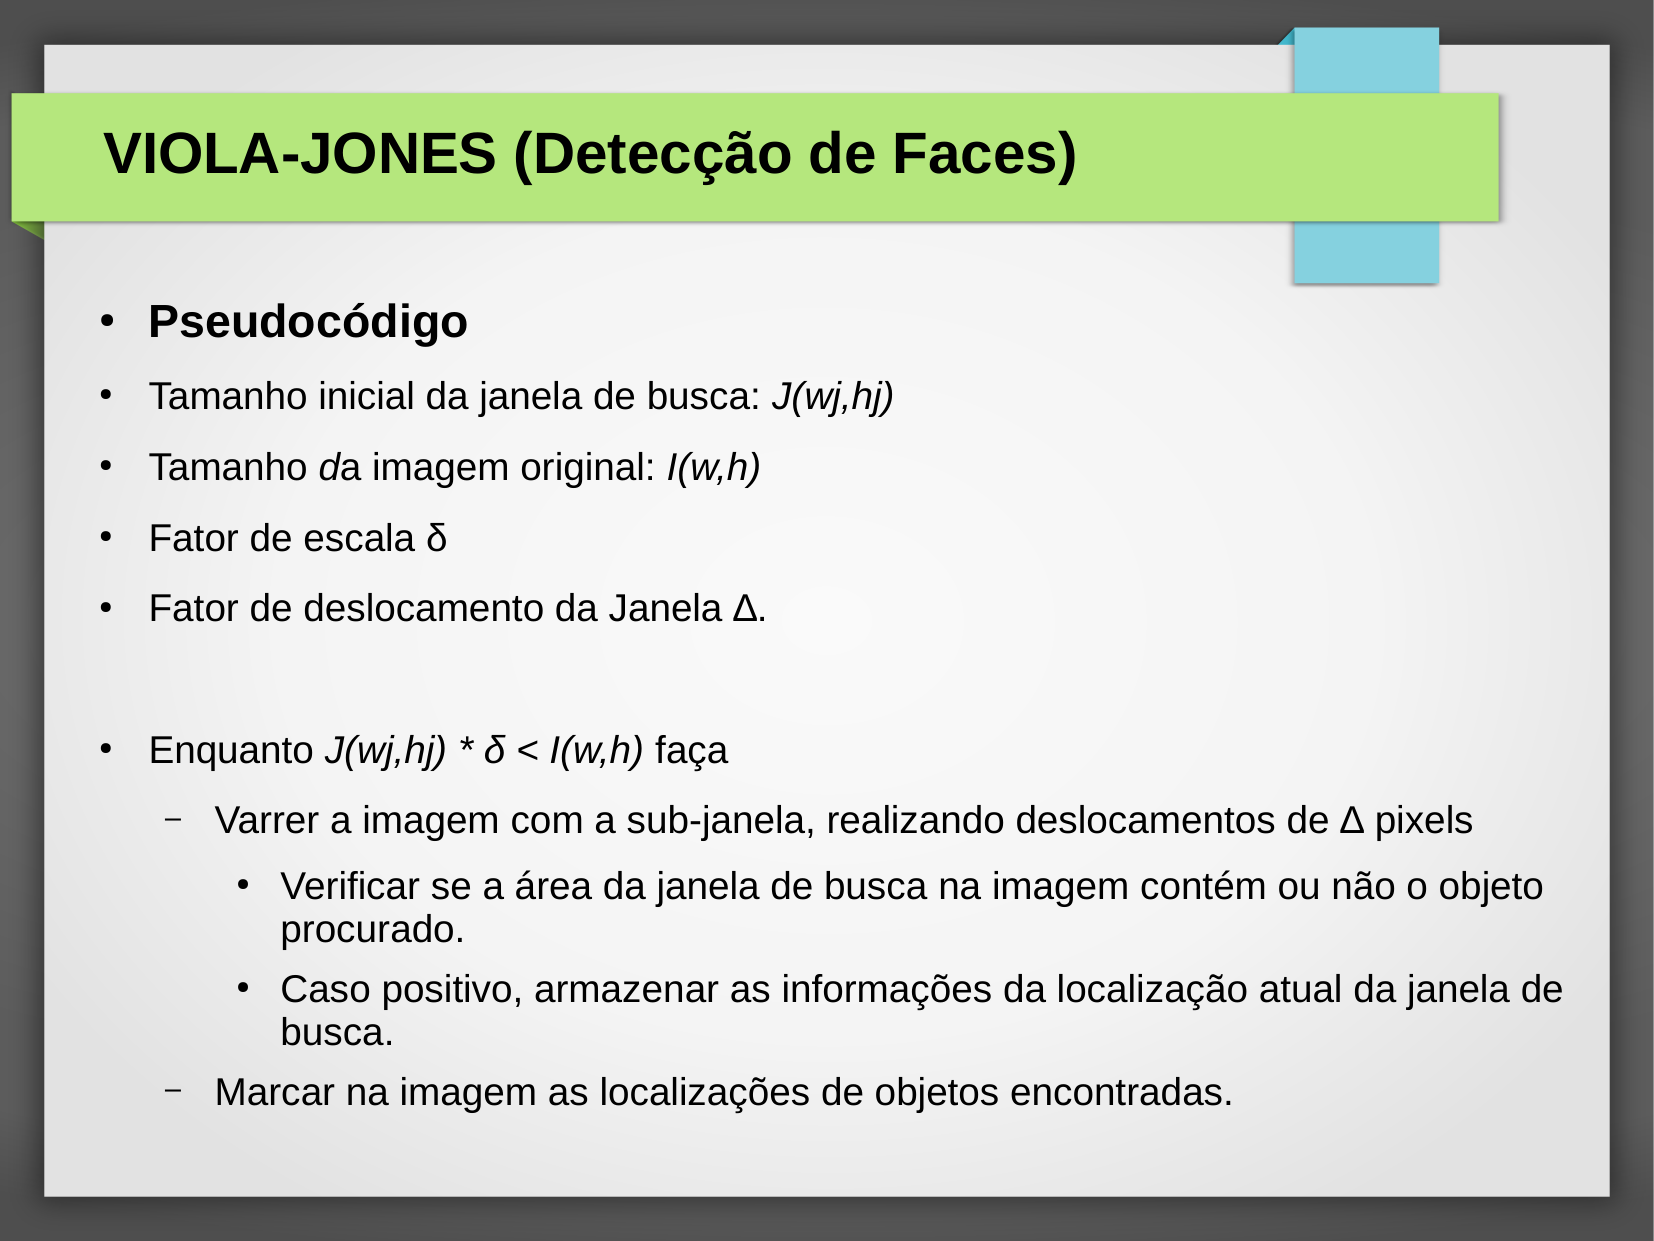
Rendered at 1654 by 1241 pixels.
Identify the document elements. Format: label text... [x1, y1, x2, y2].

list Pseudocódigo Tamanho inicial da janela de busca: J(wj,hj) Tamanho da imagem original: I(w,h) Fator de escala δ Fator de deslocamento da Janela ∆. Enquanto J(wj,hj) * δ < I(w,h) faça Varrer a imagem com a sub-janela, realizando deslocamentos de ∆ pixels Verificar se a área da janela de busca na imagem contém ou não o objeto procurado. Caso positivo, armazenar as informações da localização atual da janela de busca. Marcar na imagem as localizações de objetos encontradas. [82, 295, 1571, 1123]
picture [0, 0, 1654, 1241]
title VIOLA-JONES (Detecção de Faces) [82, 94, 1264, 213]
